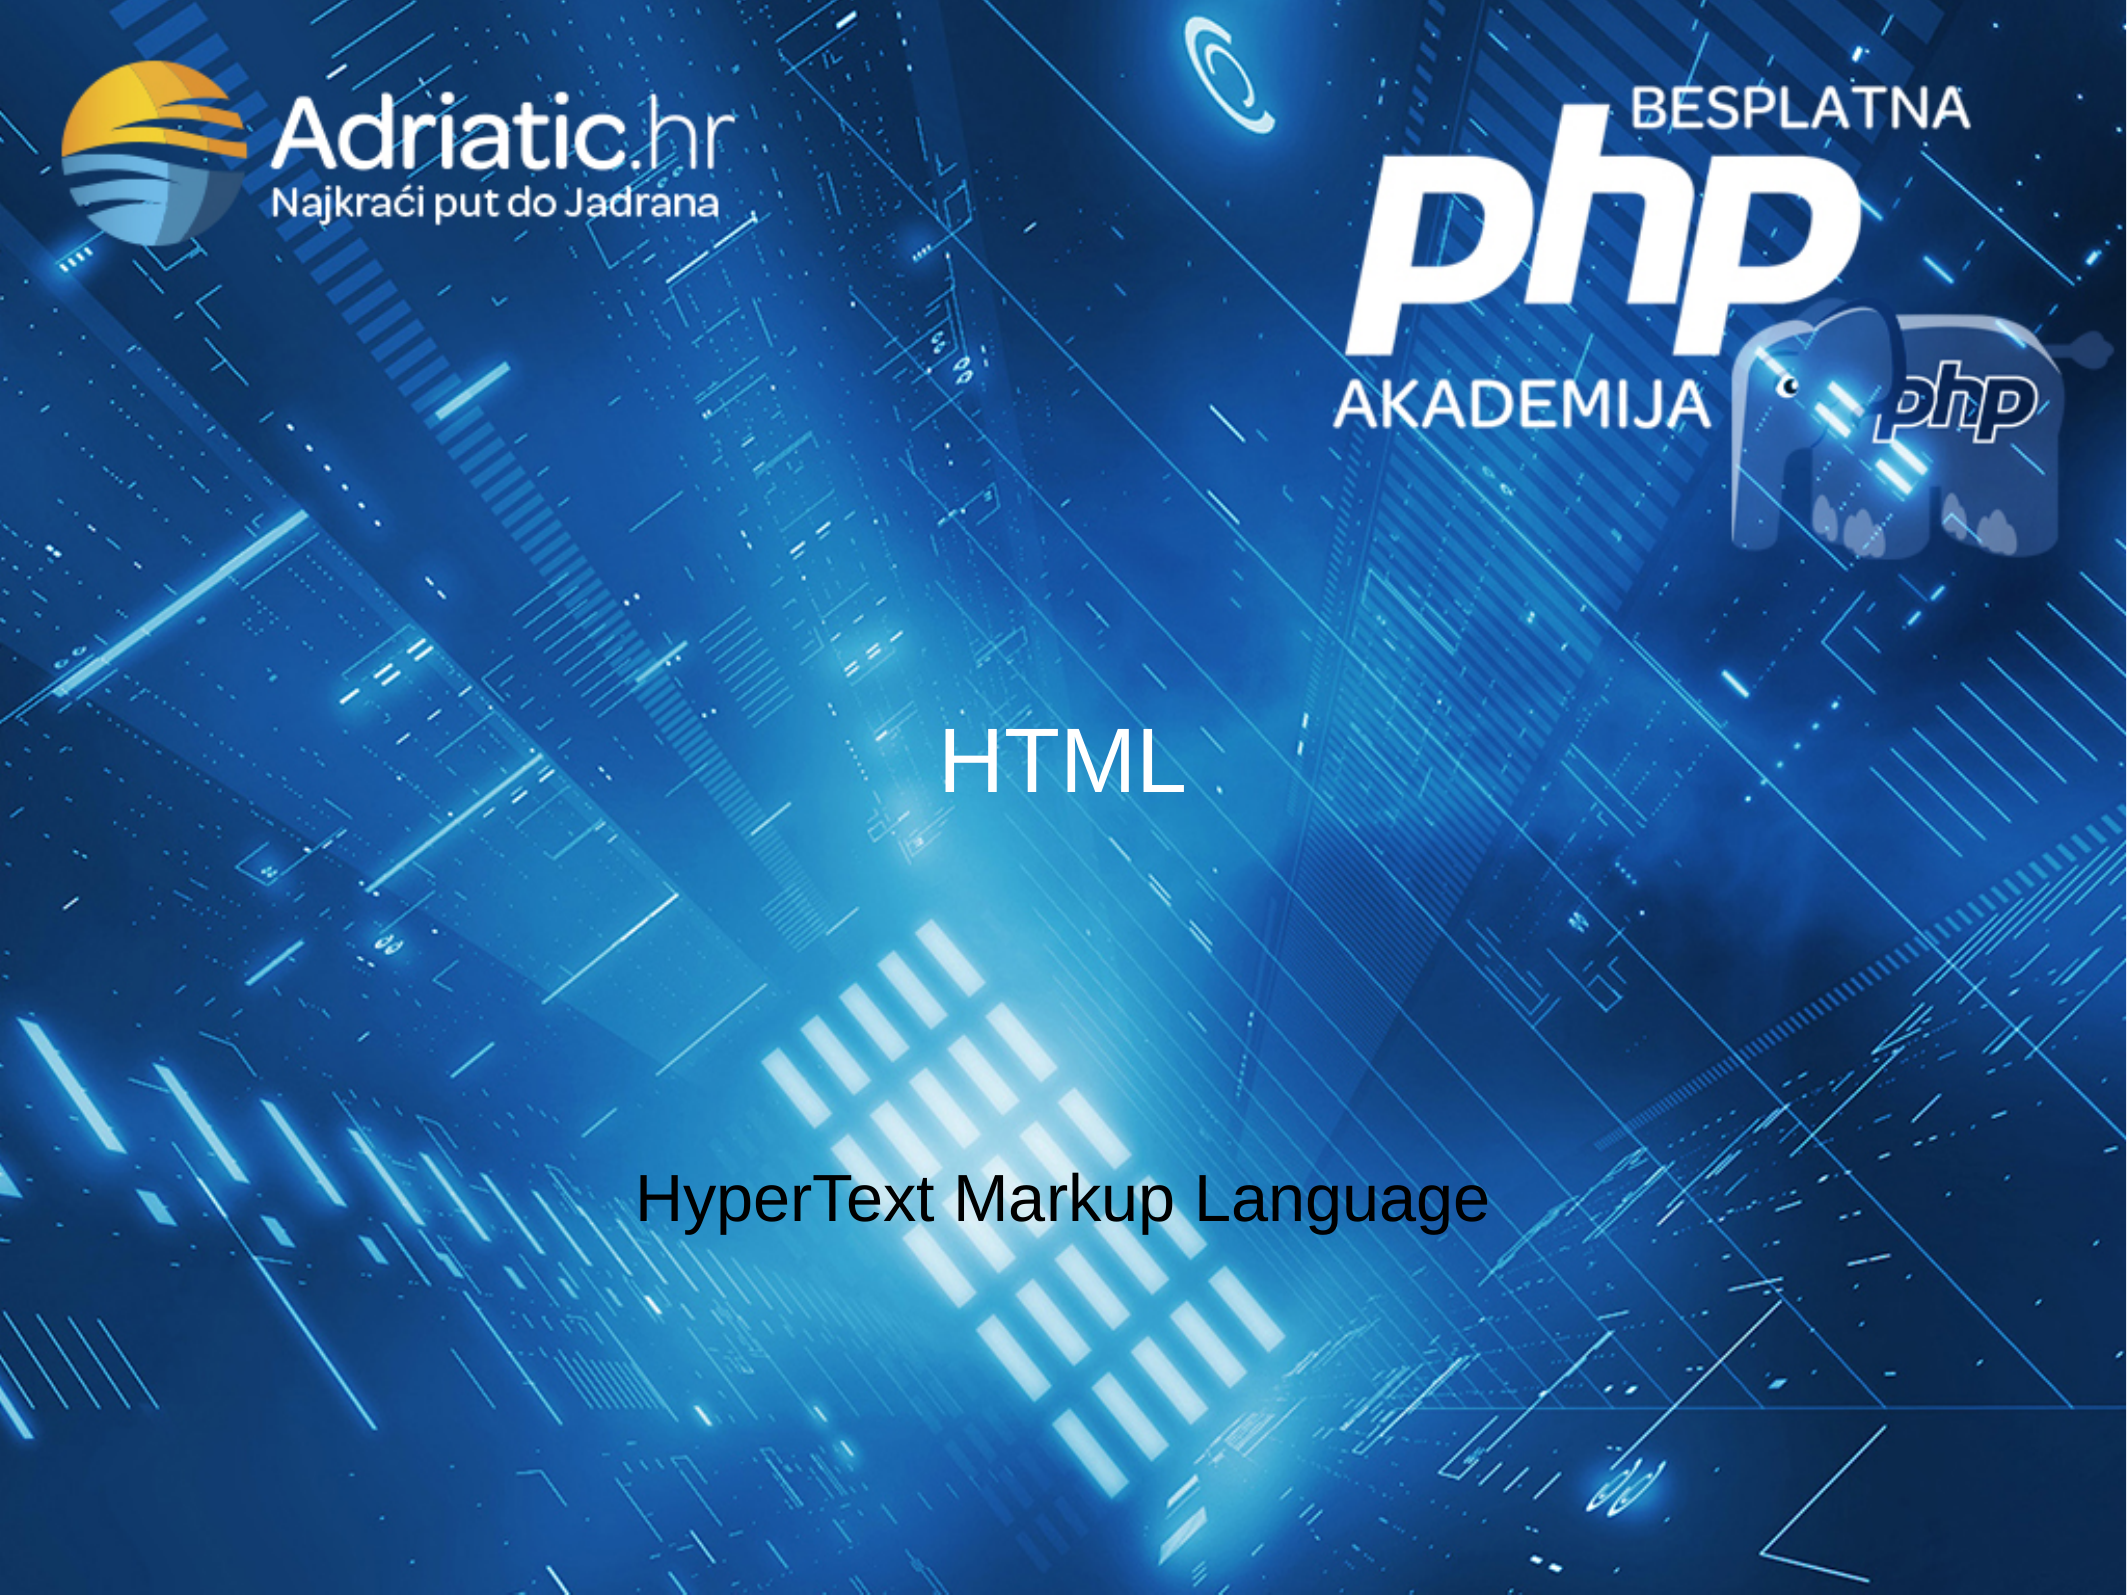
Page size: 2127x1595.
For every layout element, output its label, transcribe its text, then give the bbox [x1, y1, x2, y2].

title HTML [106, 678, 2020, 945]
subtitle HyperText Markup Language [106, 1098, 2020, 1300]
picture [0, 0, 2127, 1595]
